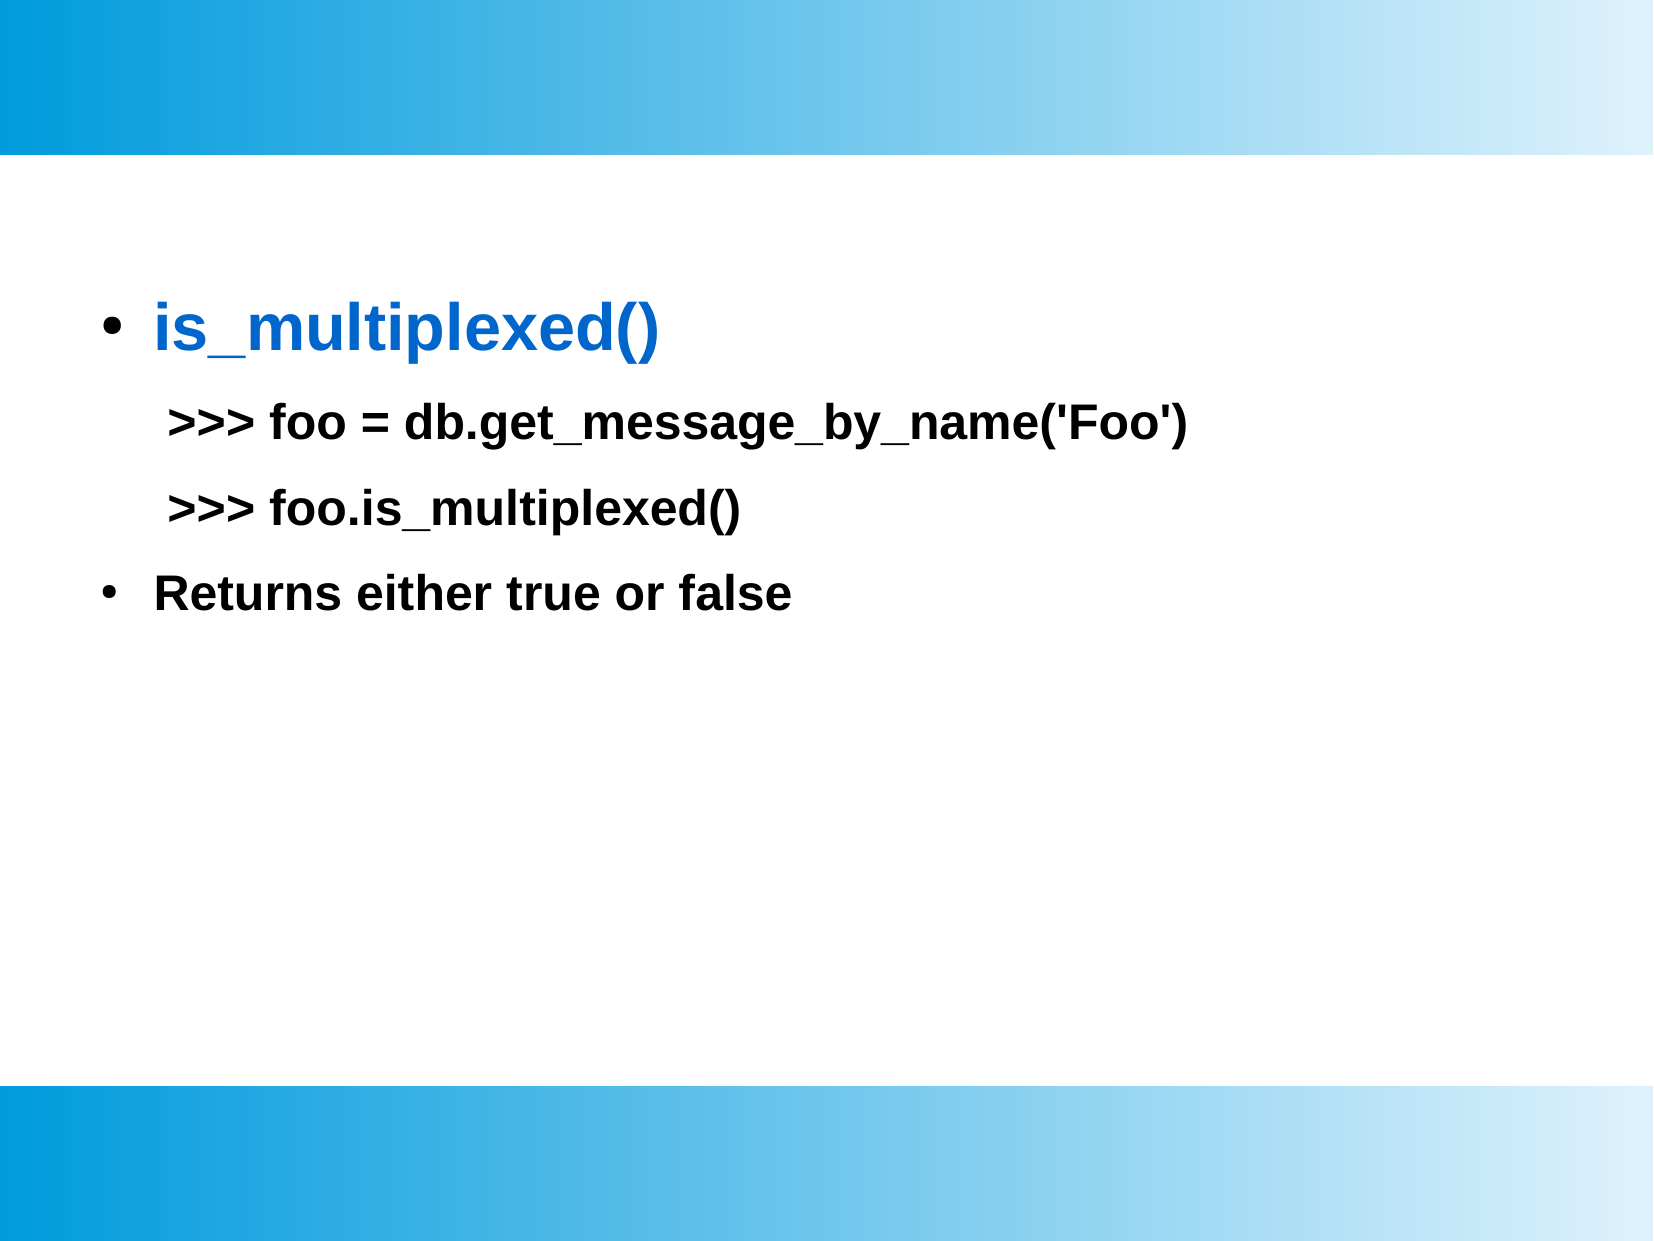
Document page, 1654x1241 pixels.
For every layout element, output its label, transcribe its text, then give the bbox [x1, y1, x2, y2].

list is_multiplexed() >>> foo = db.get_message_by_name('Foo') >>> foo.is_multiplexed() Returns either true or false [82, 290, 1571, 1010]
